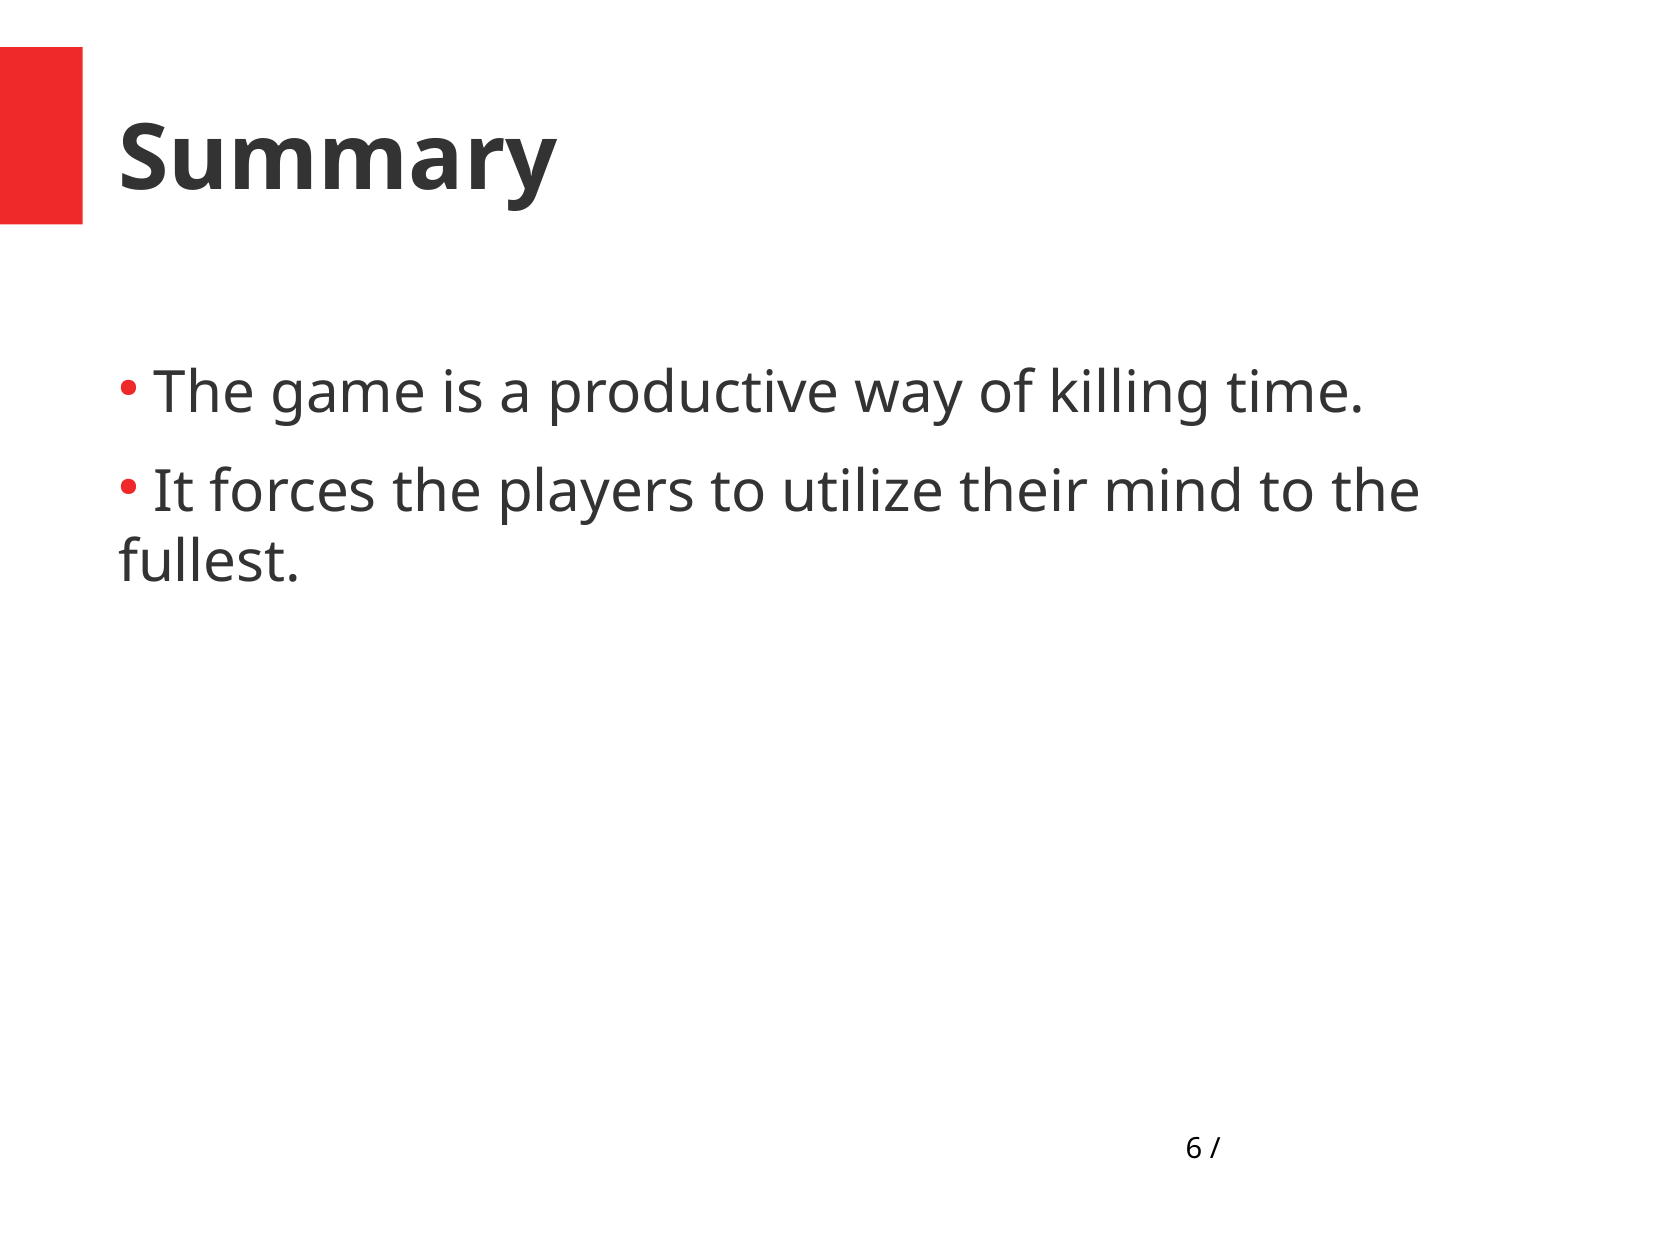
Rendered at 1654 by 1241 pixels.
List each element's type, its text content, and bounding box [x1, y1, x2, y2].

list The game is a productive way of killing time. It forces the players to utilize their mind to the fullest. [118, 354, 1536, 1074]
text_box / [1185, 1129, 1571, 1216]
title Summary [118, 49, 1571, 257]
